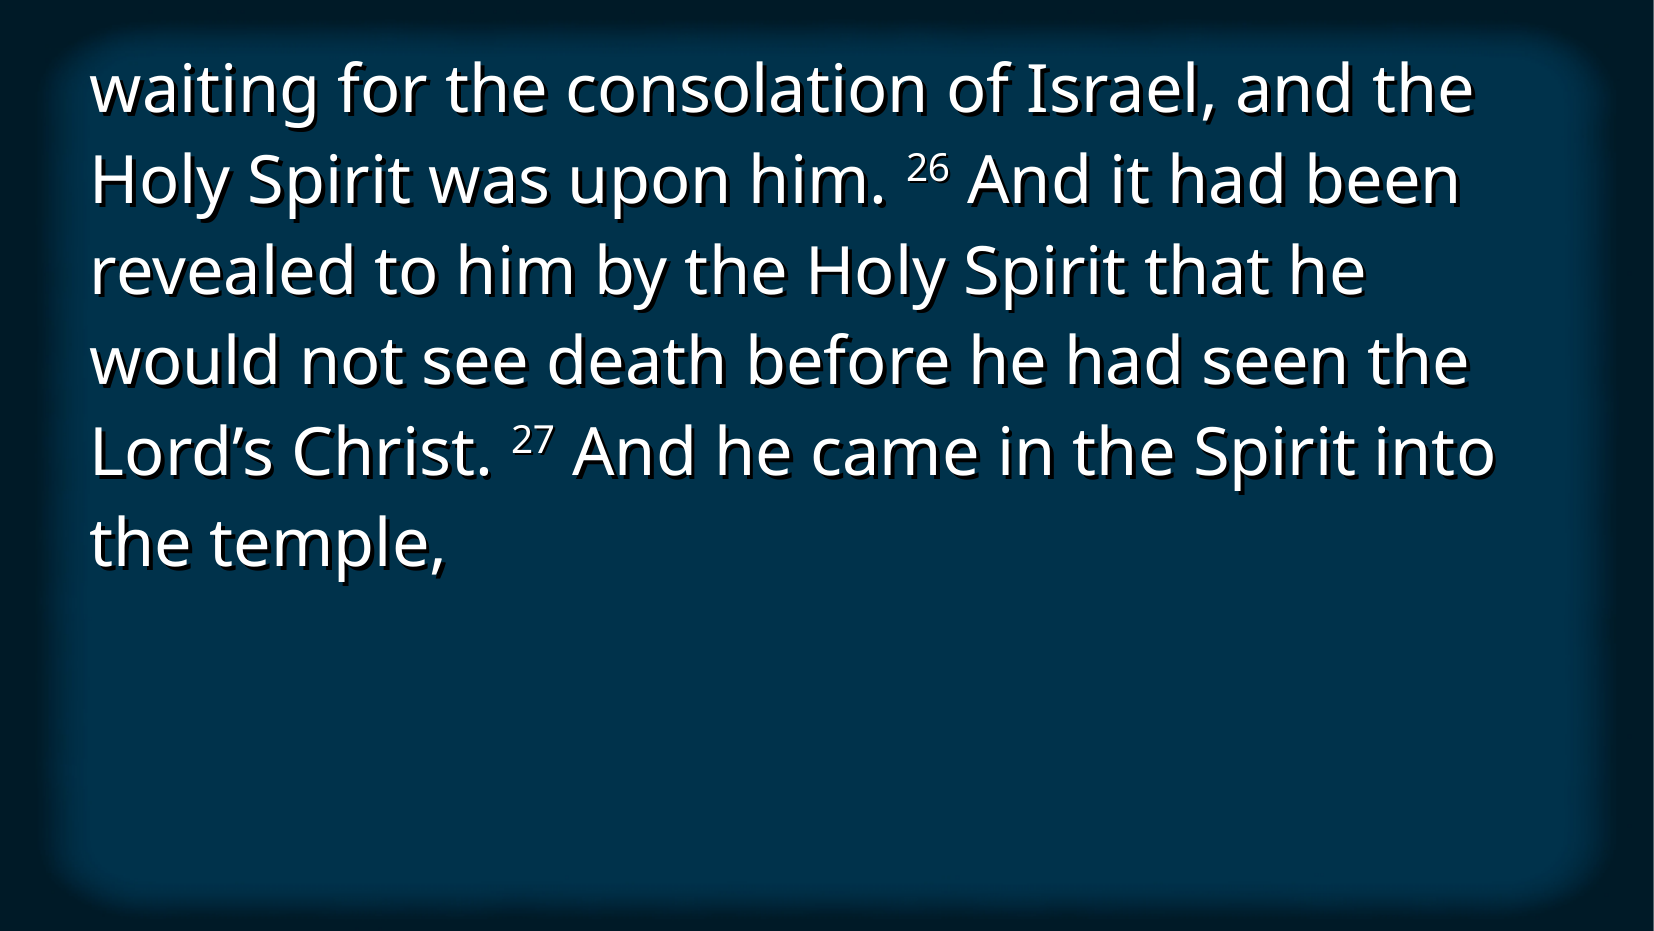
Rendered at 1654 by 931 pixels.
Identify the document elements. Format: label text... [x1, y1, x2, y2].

text_box waiting for the consolation of Israel, and the Holy Spirit was upon him. 26 And it had been revealed to him by the Holy Spirit that he would not see death before he had seen the Lord’s Christ. 27 And he came in the Spirit into the temple, [75, 33, 1591, 493]
picture [0, 0, 1654, 931]
